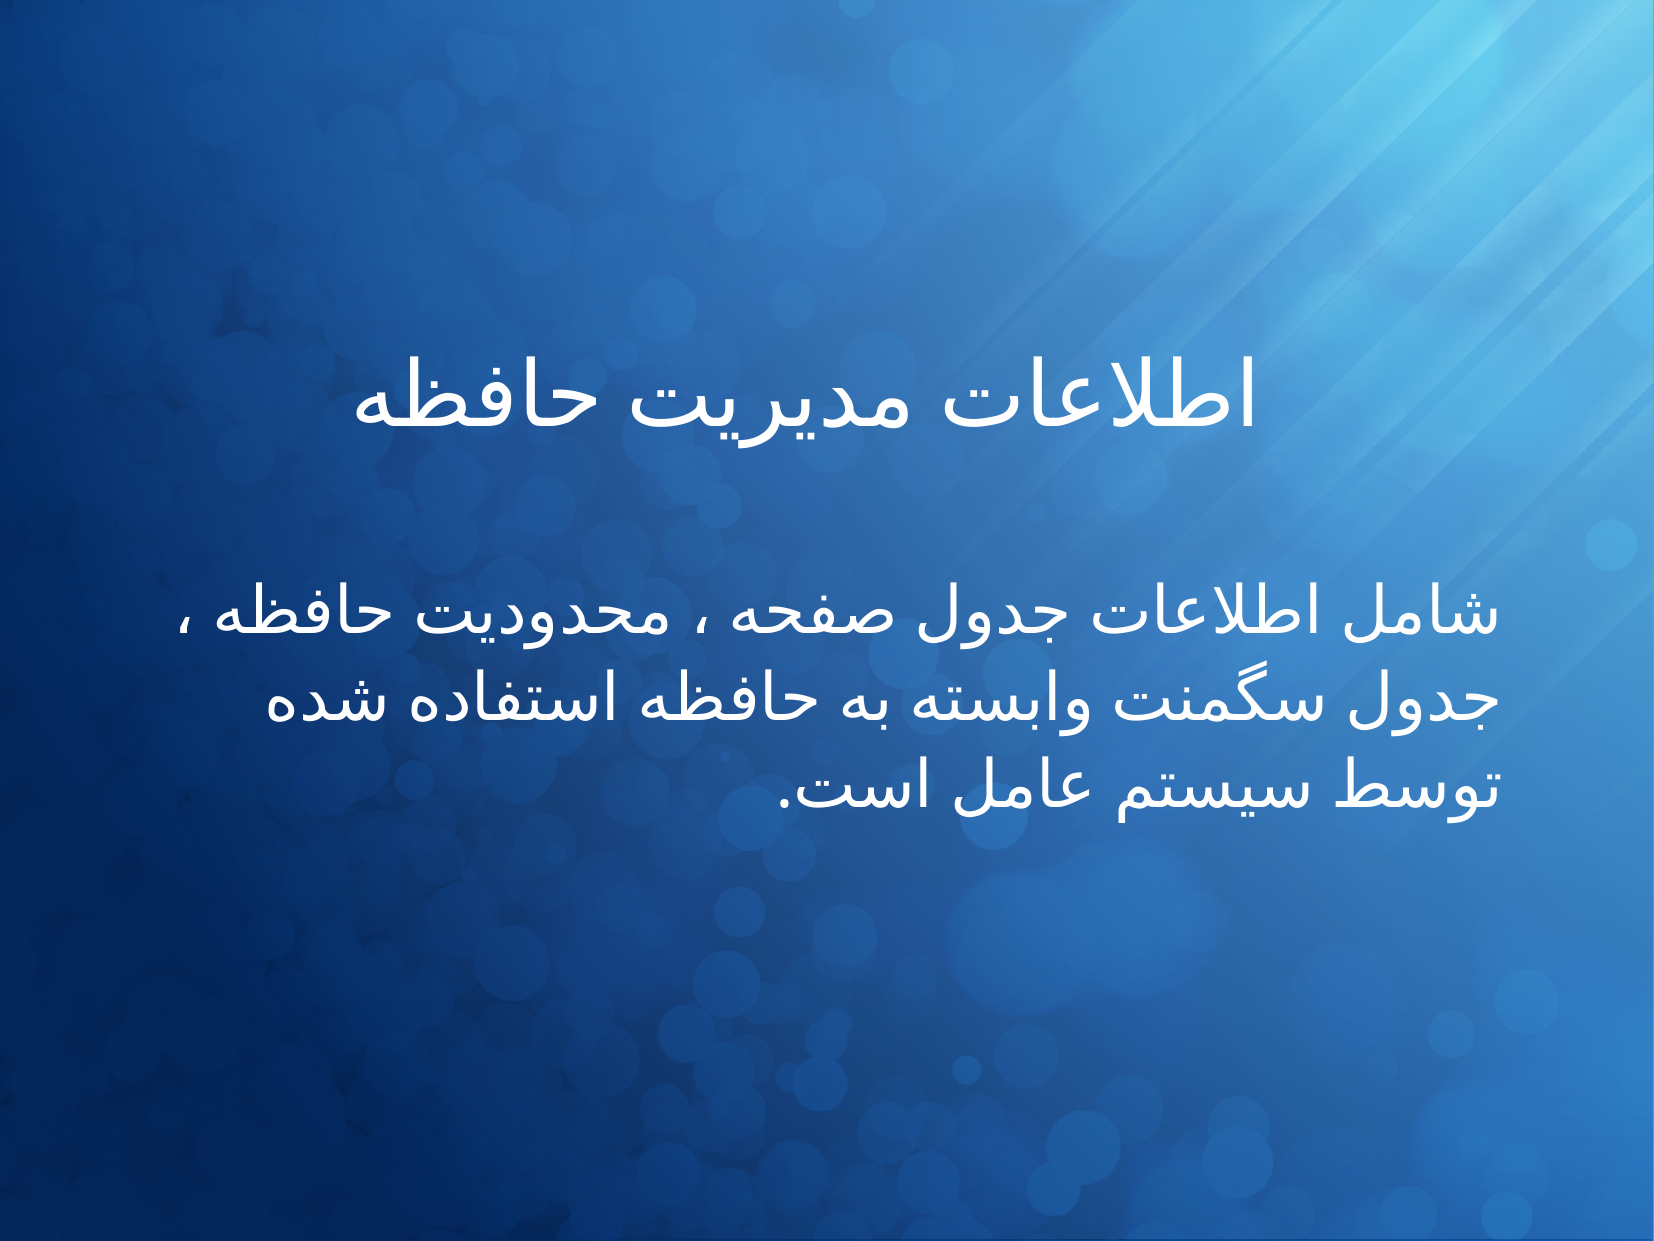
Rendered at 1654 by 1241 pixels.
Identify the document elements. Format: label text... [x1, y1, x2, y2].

title اطلاعات مدیریت حافظه [112, 319, 1501, 488]
list شامل اطلاعات جدول صفحه ، محدودیت حافظه ، جدول سگمنت وابسته به حافظه استفاده شده توسط سیستم عامل است. [122, 573, 1576, 938]
picture [0, 0, 1654, 1241]
